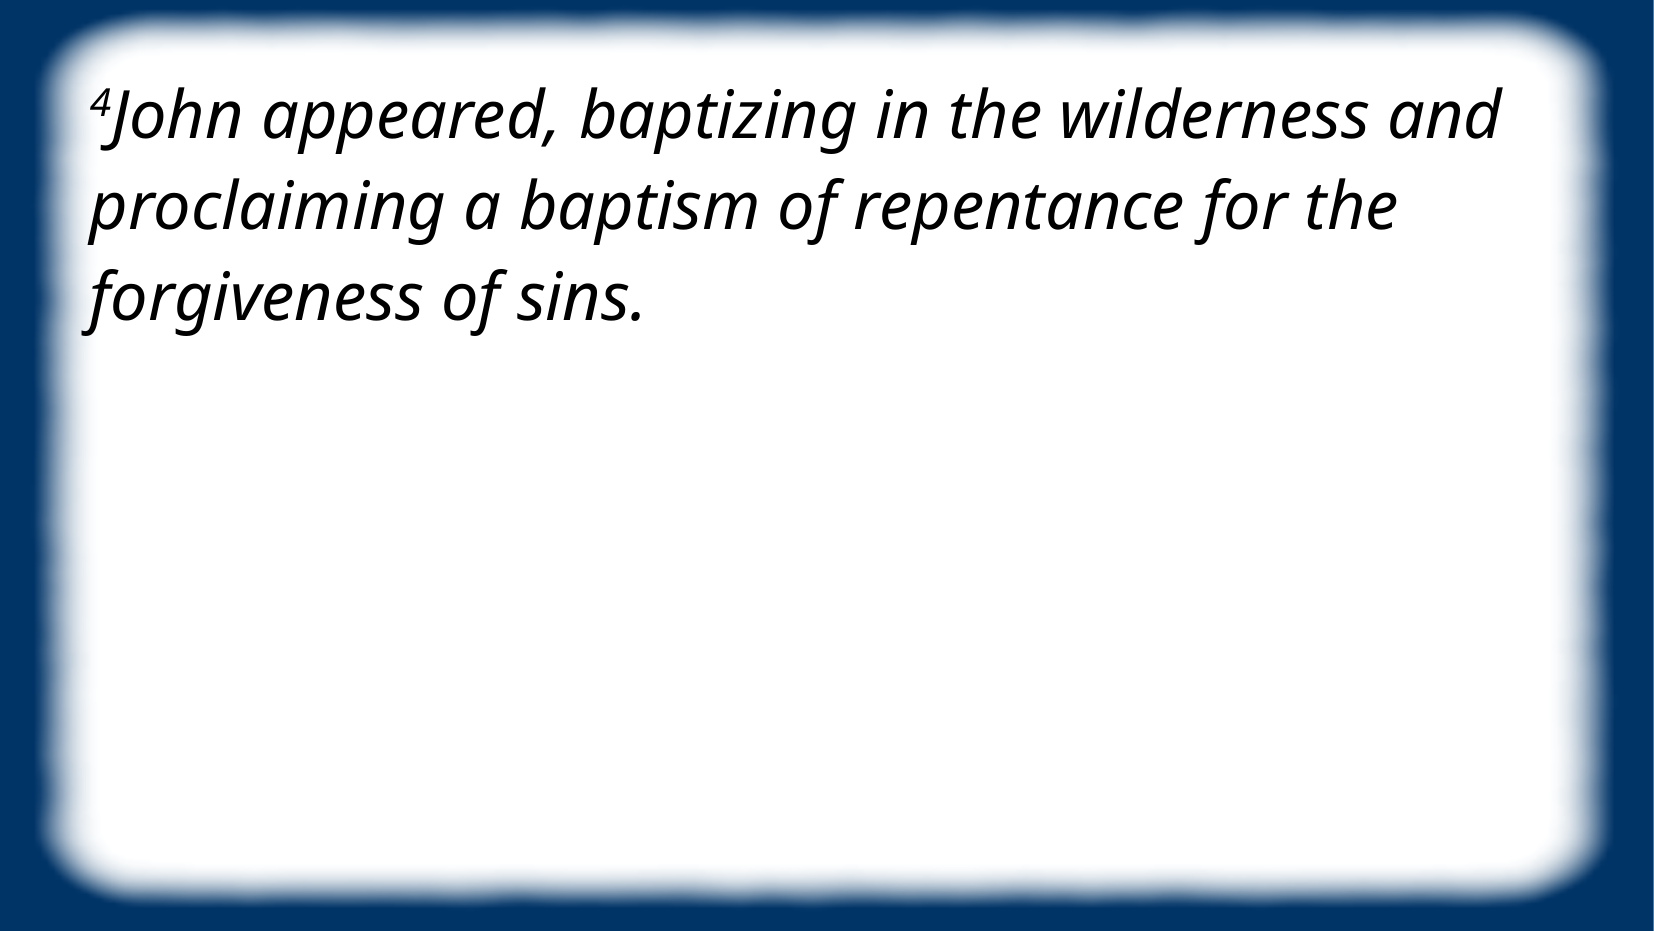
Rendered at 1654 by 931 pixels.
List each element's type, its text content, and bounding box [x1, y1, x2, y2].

text_box 4John appeared, baptizing in the wilderness and proclaiming a baptism of repentance for the forgiveness of sins. [75, 60, 1591, 361]
picture [0, 0, 1654, 931]
